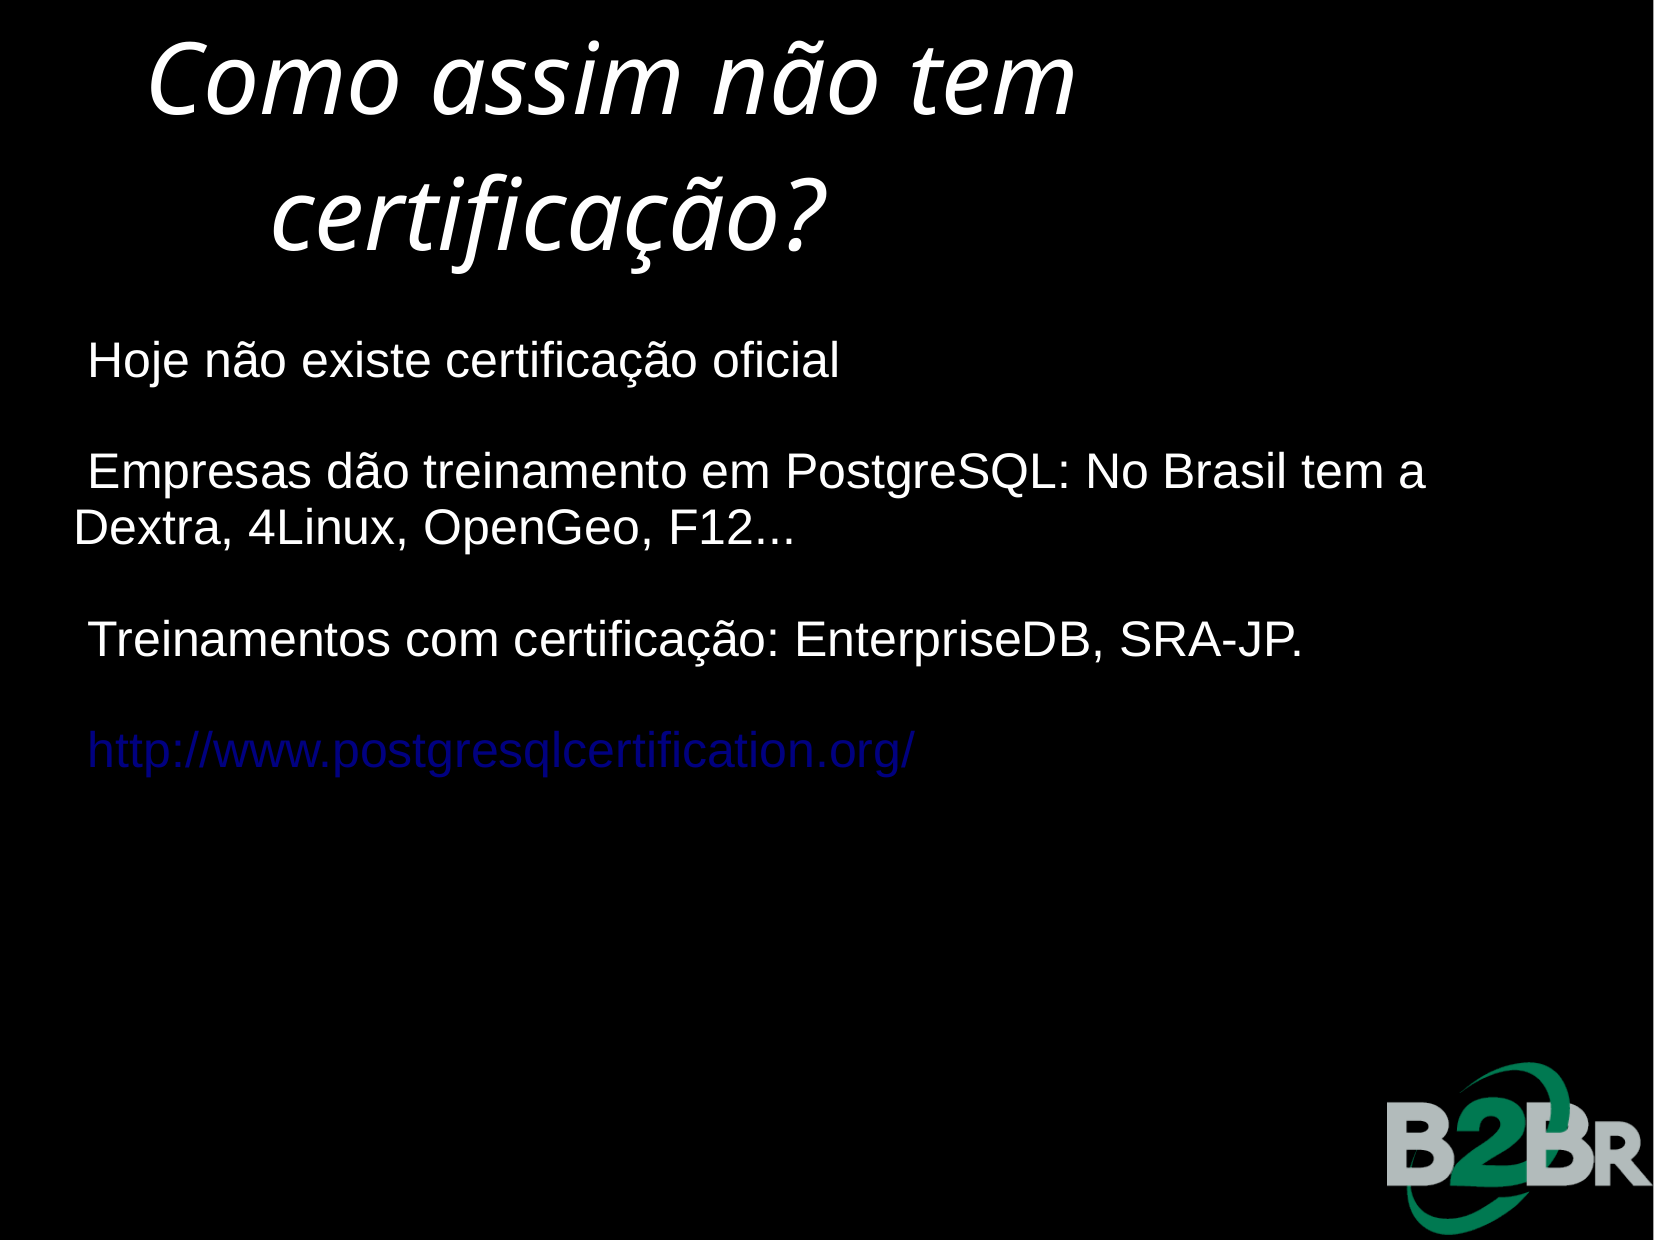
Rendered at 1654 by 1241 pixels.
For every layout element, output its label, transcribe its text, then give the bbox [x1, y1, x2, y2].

picture [1387, 1062, 1654, 1235]
text_box Hoje não existe certificação oficial Empresas dão treinamento em PostgreSQL: No Brasil tem a Dextra, 4Linux, OpenGeo, F12... Treinamentos com certificação: EnterpriseDB, SRA-JP. http://www.postgresqlcertification.org/ [59, 324, 1595, 953]
text_box Como assim não tem certificação? [0, 0, 1654, 248]
